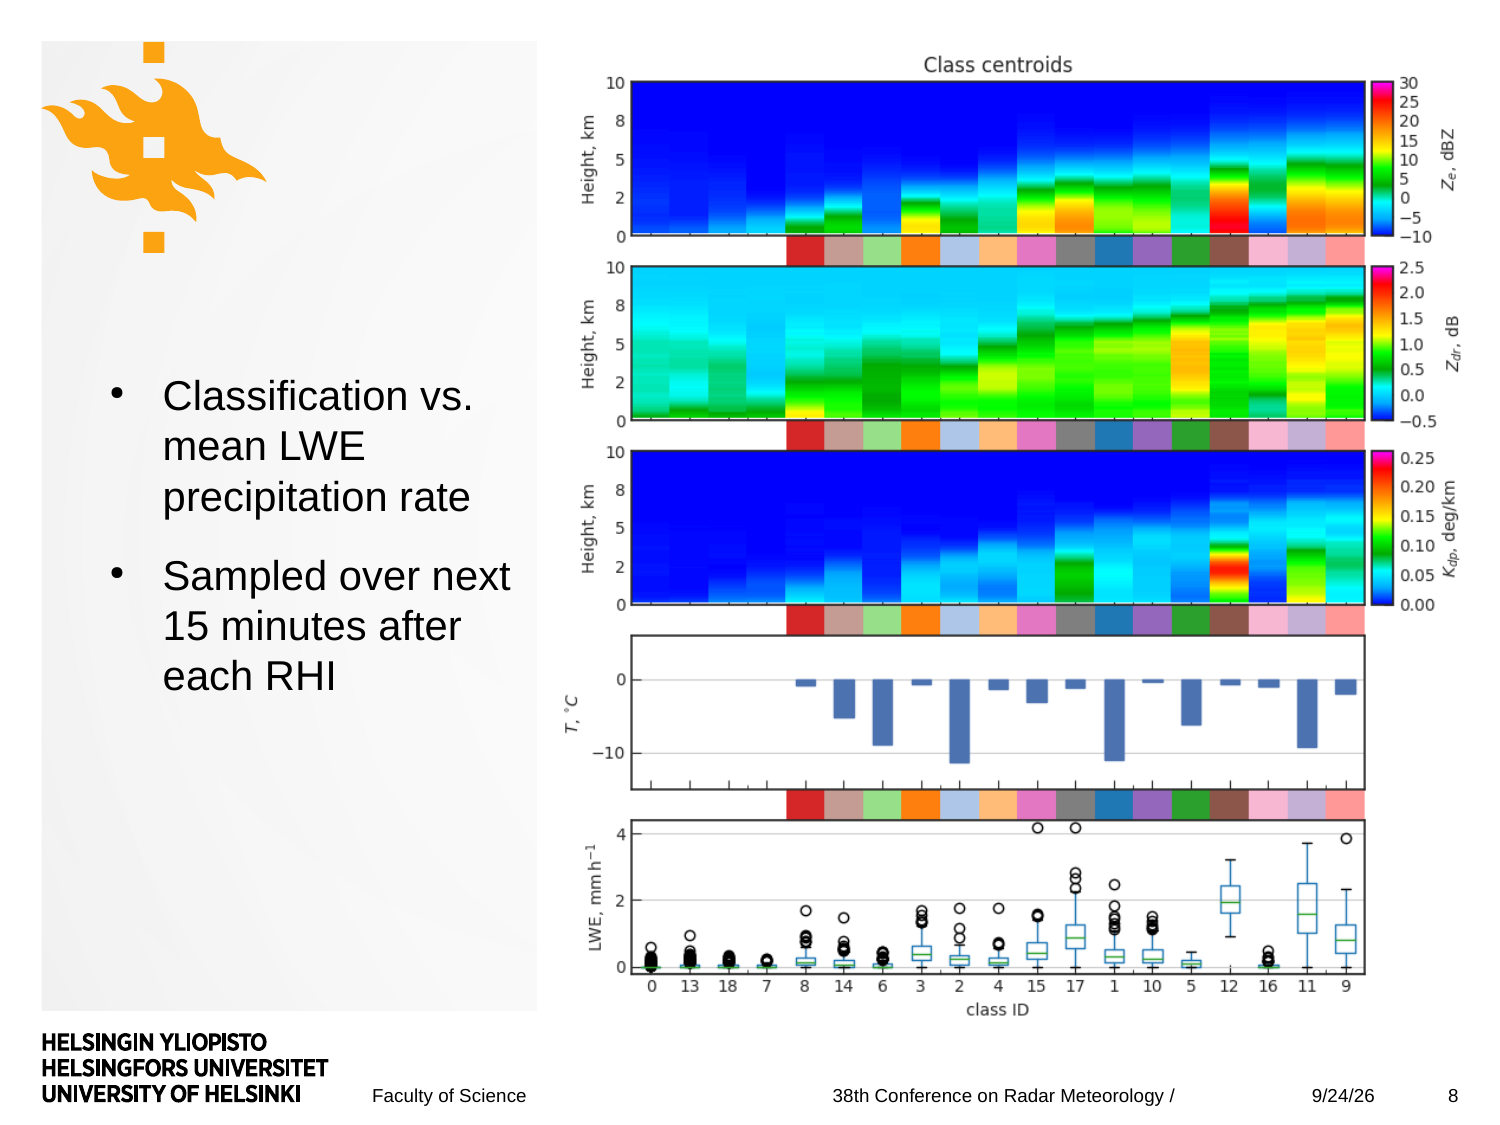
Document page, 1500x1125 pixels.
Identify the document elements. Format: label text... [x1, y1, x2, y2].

picture [41, 38, 1483, 1044]
list Classification vs. mean LWE precipitation rate Sampled over next 15 minutes after each RHI [76, 361, 538, 1000]
picture [144, 137, 164, 158]
